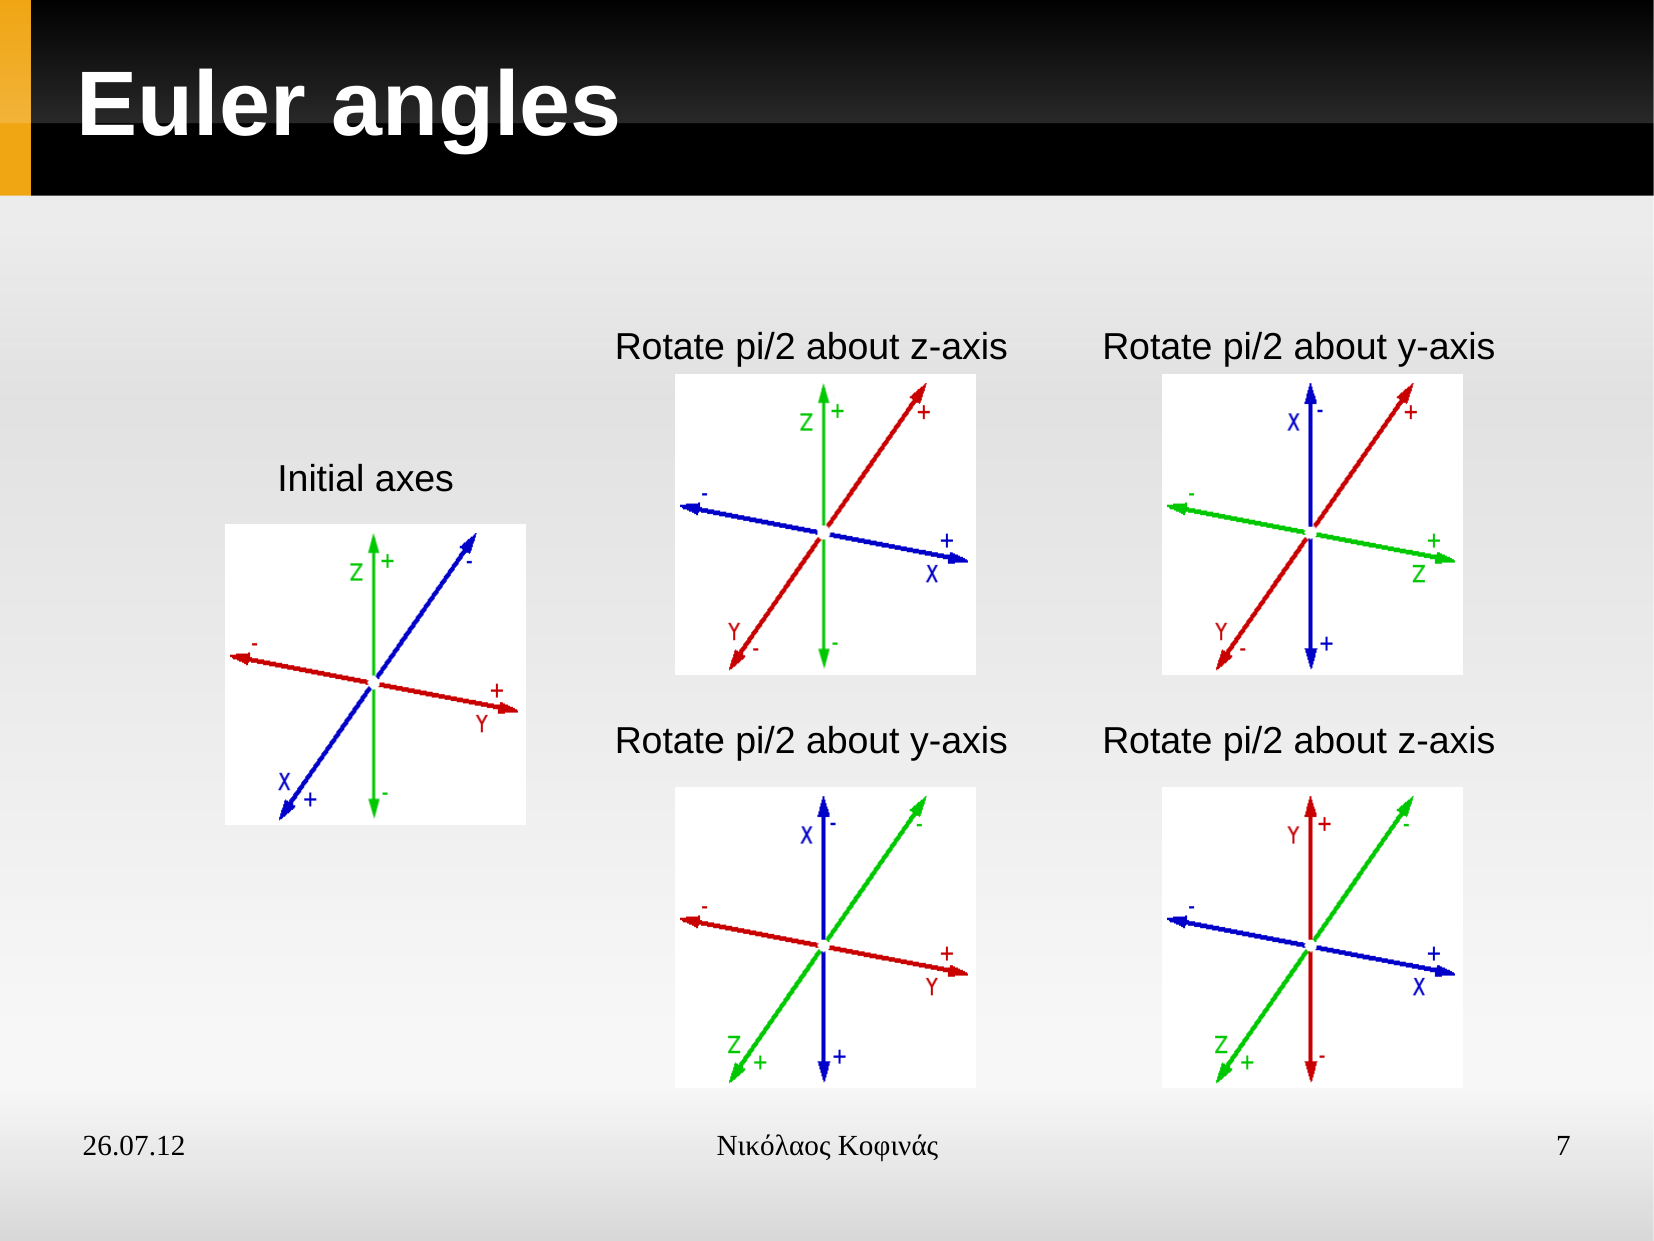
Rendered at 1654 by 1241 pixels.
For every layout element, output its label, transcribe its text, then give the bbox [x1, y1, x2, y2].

text_box Rotate pi/2 about z-axis [1087, 712, 1538, 770]
text_box Rotate pi/2 about y-axis [1087, 318, 1538, 376]
title Euler angles [76, 0, 1565, 208]
list [82, 290, 1571, 1109]
picture [0, 0, 1654, 1241]
text_box Rotate pi/2 about y-axis [600, 712, 1051, 770]
text_box Initial axes [262, 450, 488, 507]
text_box Rotate pi/2 about z-axis [600, 318, 1051, 376]
